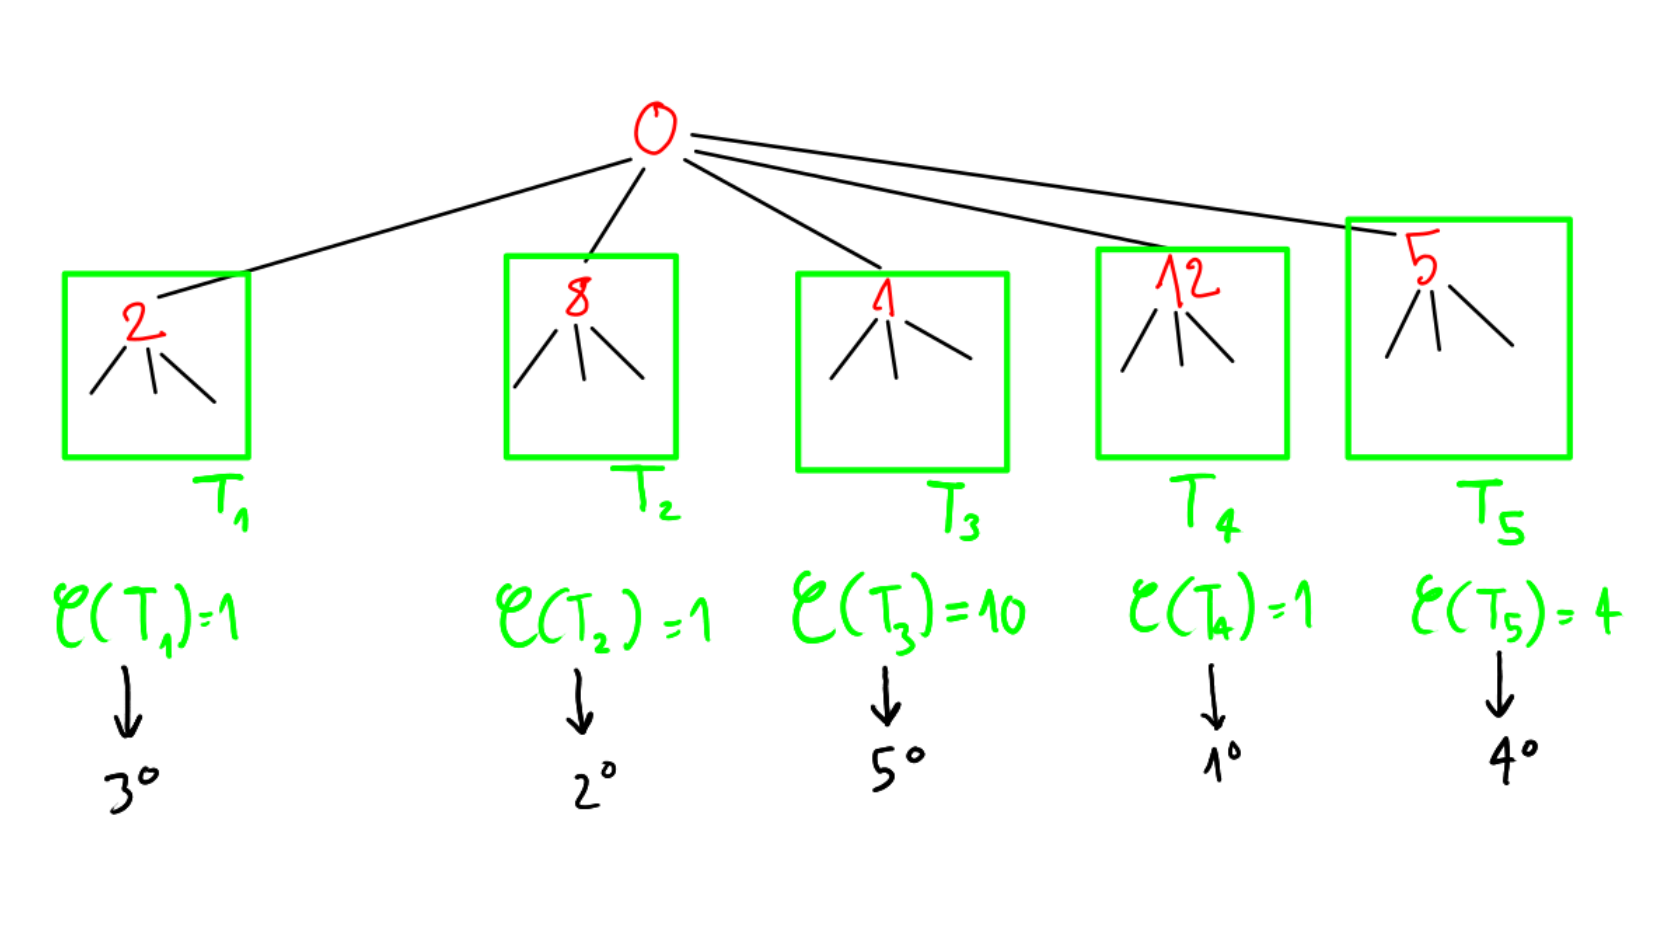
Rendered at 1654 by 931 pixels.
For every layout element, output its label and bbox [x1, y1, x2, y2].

picture [0, 70, 1653, 857]
